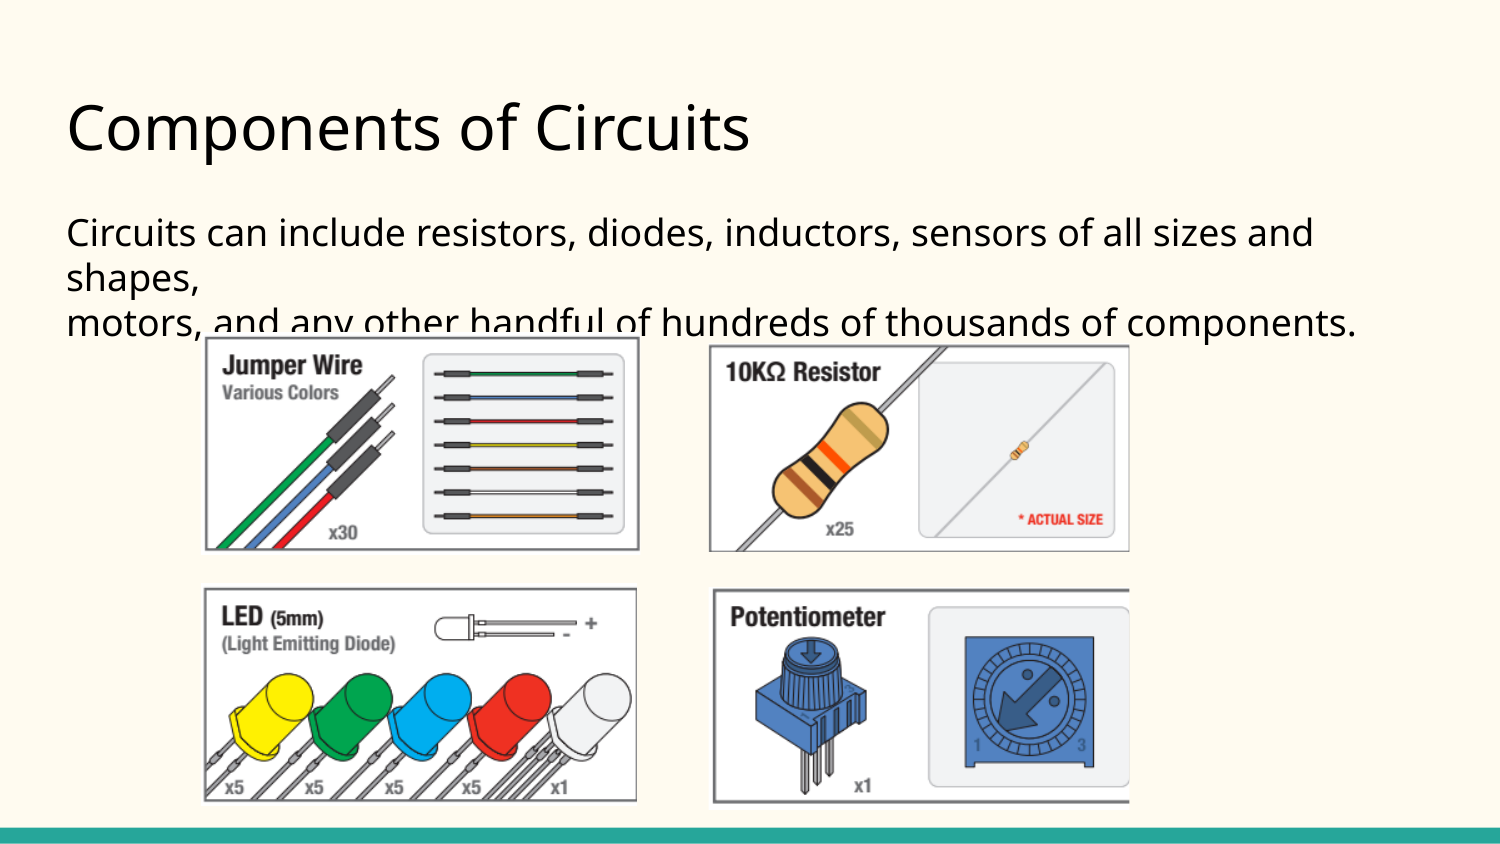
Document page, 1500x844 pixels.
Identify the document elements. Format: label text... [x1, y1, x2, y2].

picture [708, 587, 1130, 810]
picture [200, 583, 641, 806]
picture [708, 343, 1130, 552]
picture [200, 332, 641, 555]
title Components of Circuits [51, 72, 1449, 174]
list Circuits can include resistors, diodes, inductors, sensors of all sizes and shapes, motors, and any other handful of hundreds of thousands of components. [51, 194, 1449, 752]
